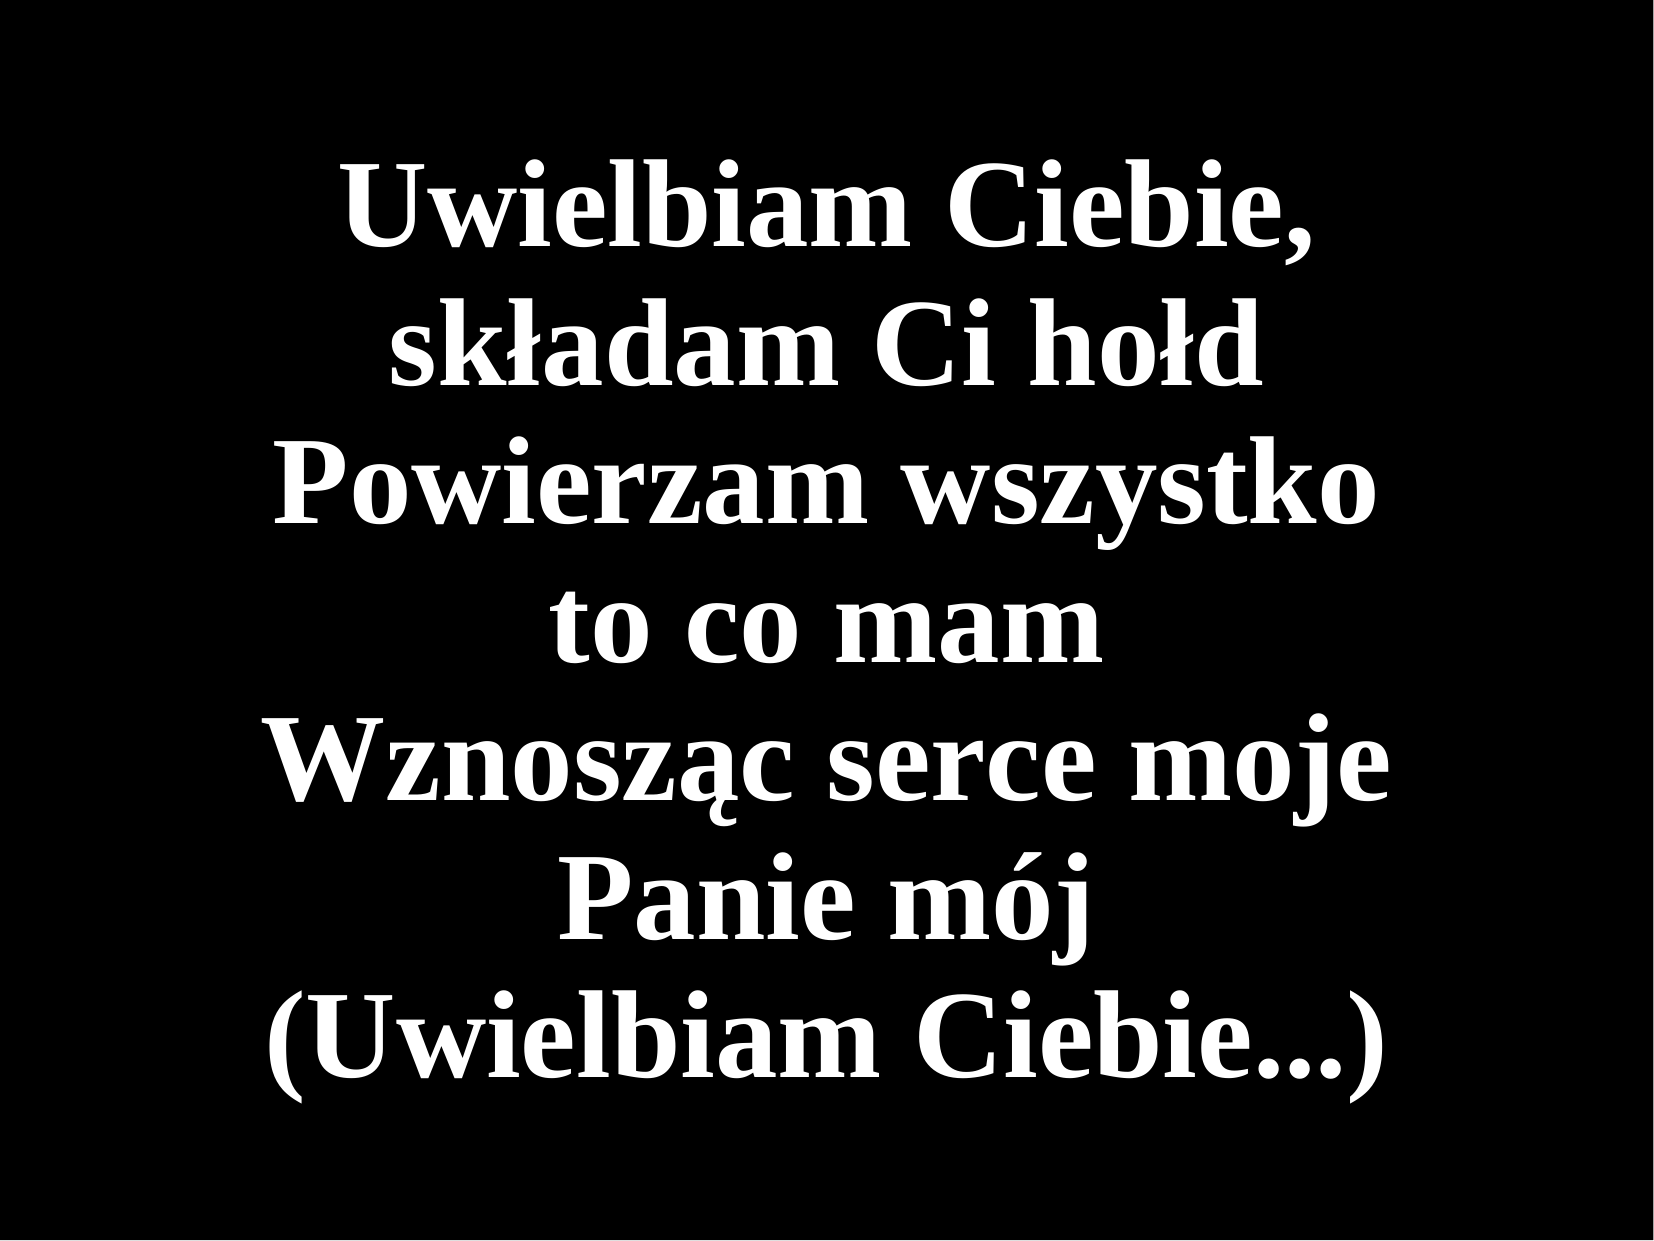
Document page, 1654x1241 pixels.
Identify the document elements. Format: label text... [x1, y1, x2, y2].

title Uwielbiam Ciebie, składam Ci hołd Powierzam wszystko to co mam Wznosząc serce moje Panie mój (Uwielbiam Ciebie...) [0, 0, 1654, 1241]
